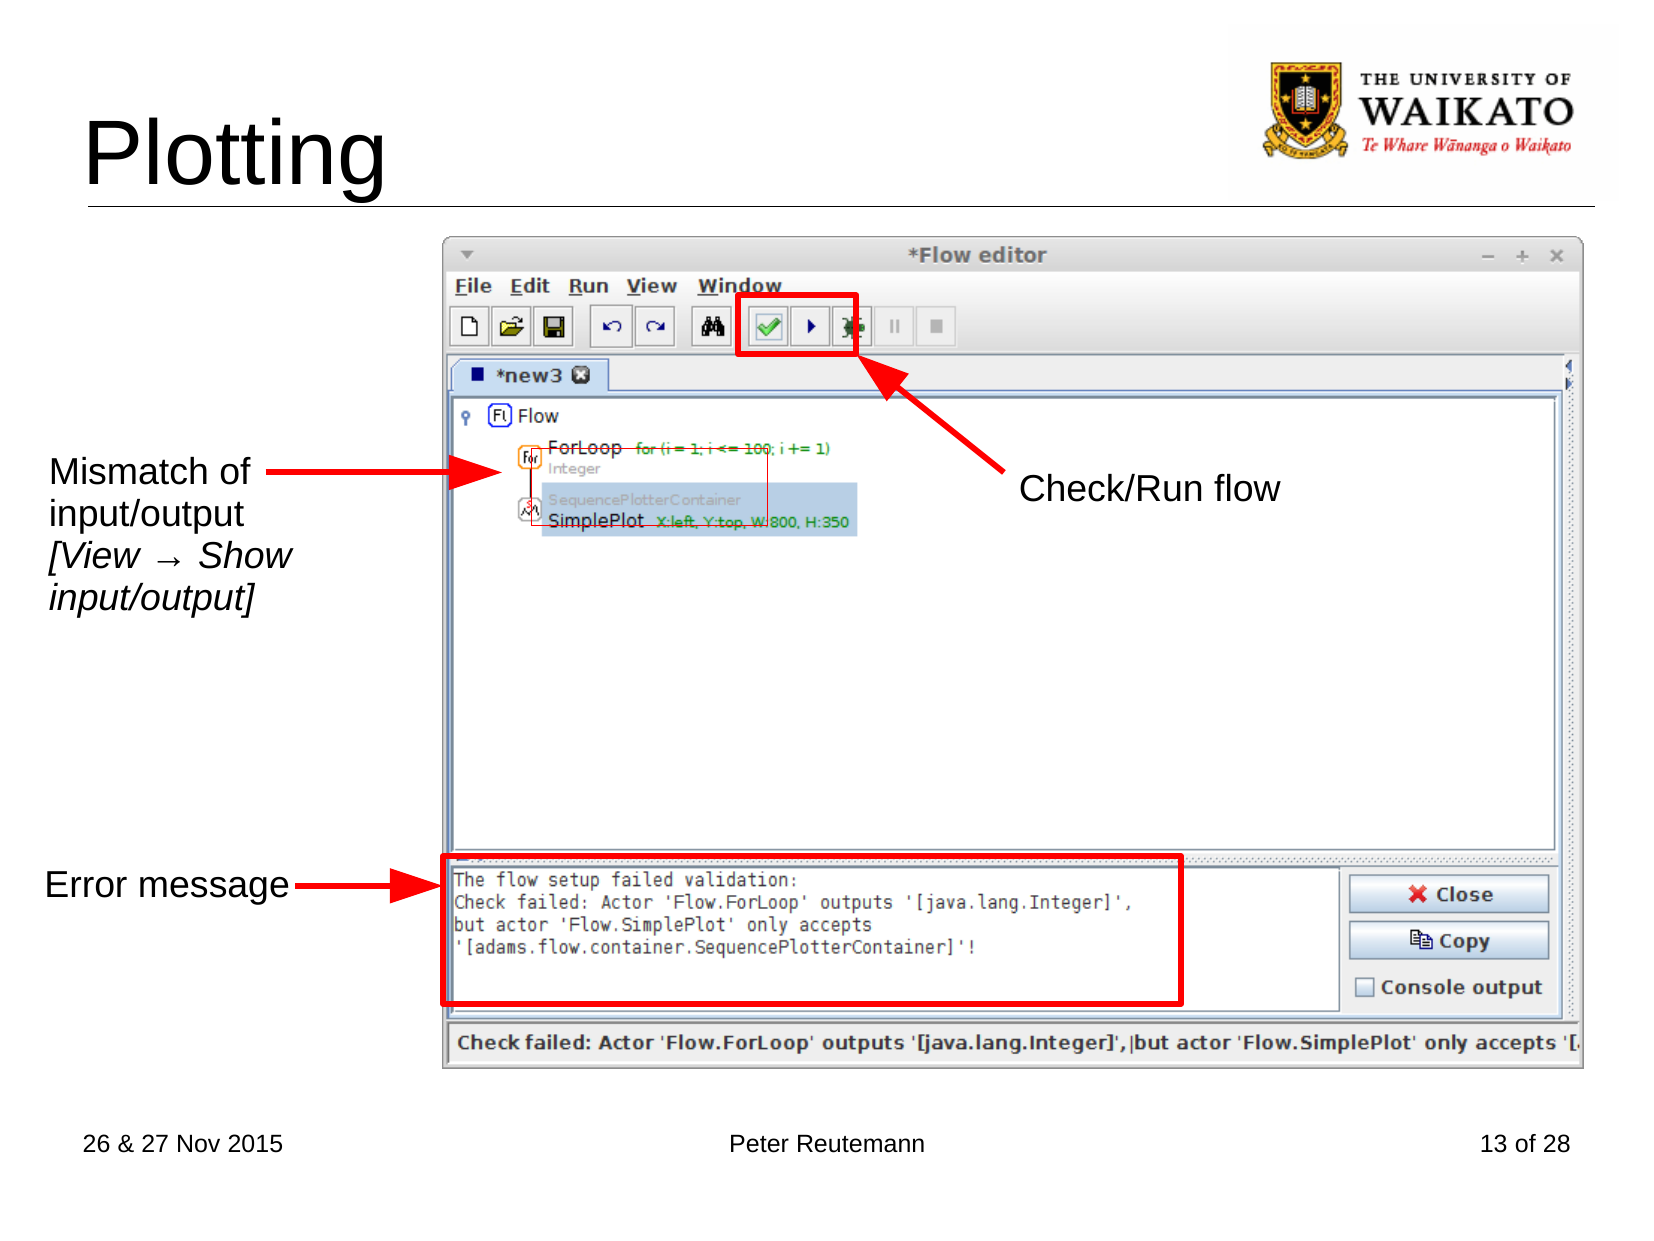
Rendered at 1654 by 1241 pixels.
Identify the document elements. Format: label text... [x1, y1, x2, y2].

title Plotting [82, 49, 1571, 257]
picture [1228, 24, 1619, 201]
text_box Check/Run flow [1003, 460, 1296, 518]
picture [442, 236, 1584, 1069]
text_box Mismatch of input/output [View → Show input/output] [34, 442, 307, 626]
text_box Error message [29, 856, 305, 941]
picture [446, 859, 1178, 1001]
